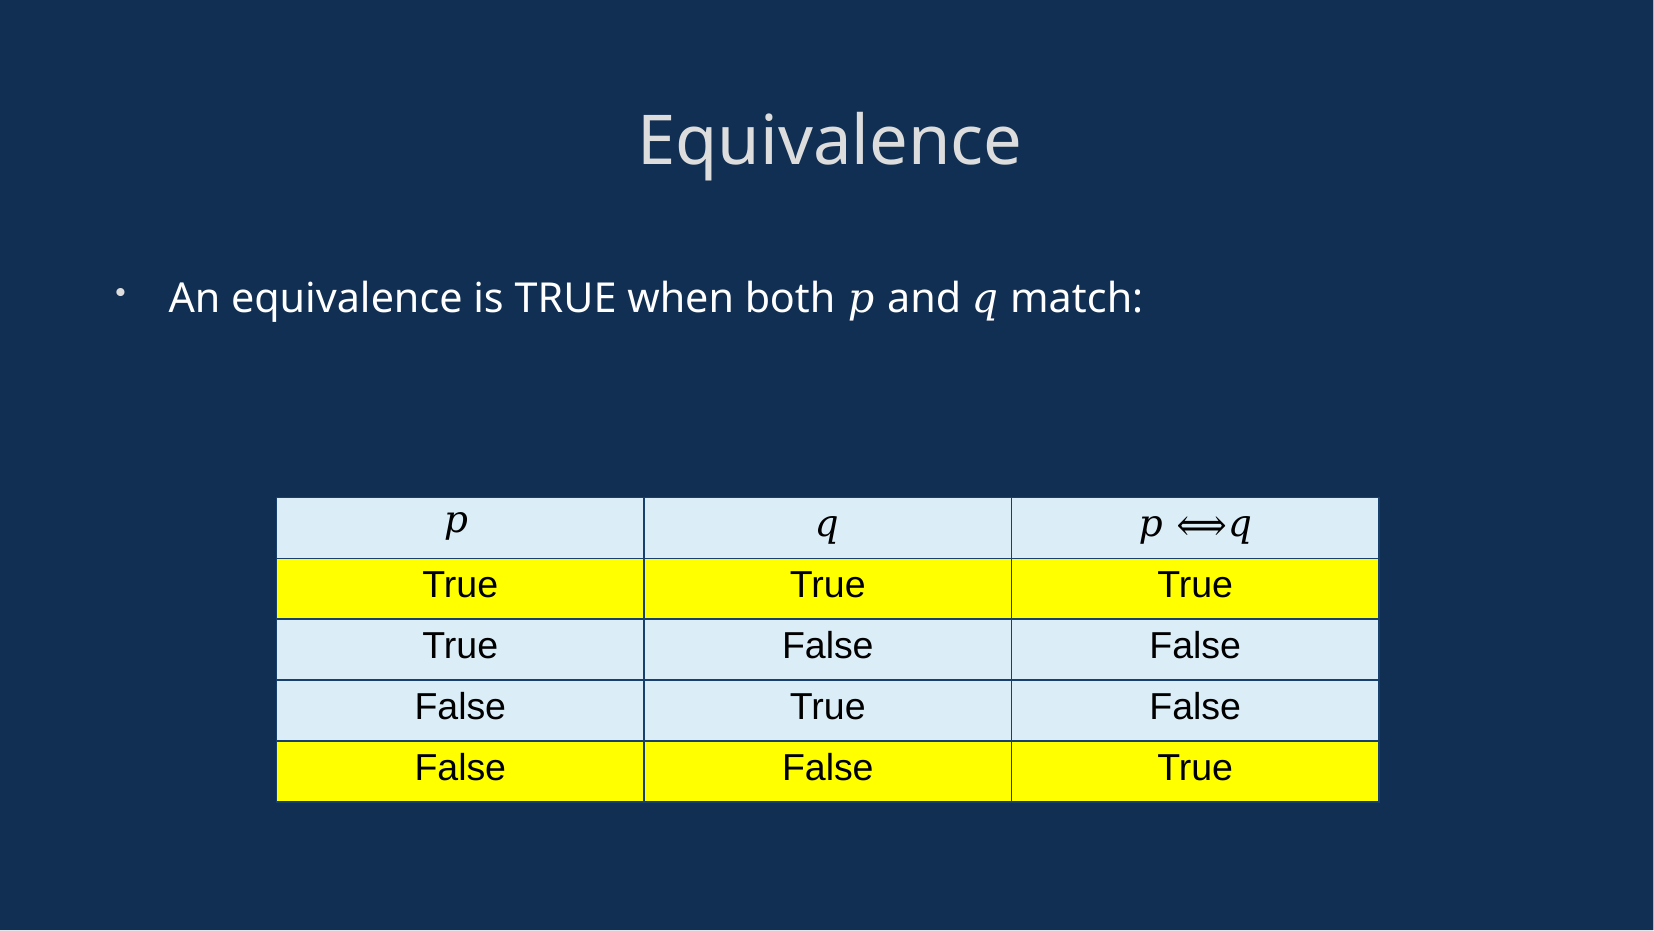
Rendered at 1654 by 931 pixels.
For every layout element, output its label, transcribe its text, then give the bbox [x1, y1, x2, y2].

table_cell True [277, 620, 643, 679]
title Equivalence [97, 56, 1563, 220]
table_cell True [645, 681, 1011, 740]
table_cell False [645, 620, 1011, 679]
table_header 𝑞 [645, 498, 1011, 558]
table_cell True [645, 559, 1011, 618]
table_cell False [645, 742, 1011, 801]
list An equivalence is TRUE when both 𝑝 and 𝑞 match: [97, 268, 1563, 806]
table_cell False [1012, 620, 1378, 679]
table_cell False [1012, 681, 1378, 740]
table_cell True [1012, 559, 1378, 618]
table_cell True [277, 559, 643, 618]
table_header 𝑝 ⟺𝑞 [1012, 498, 1378, 558]
table_cell True [1012, 742, 1378, 801]
table_header 𝑝 [277, 498, 643, 558]
table_cell False [277, 681, 643, 740]
table_cell False [277, 742, 643, 801]
